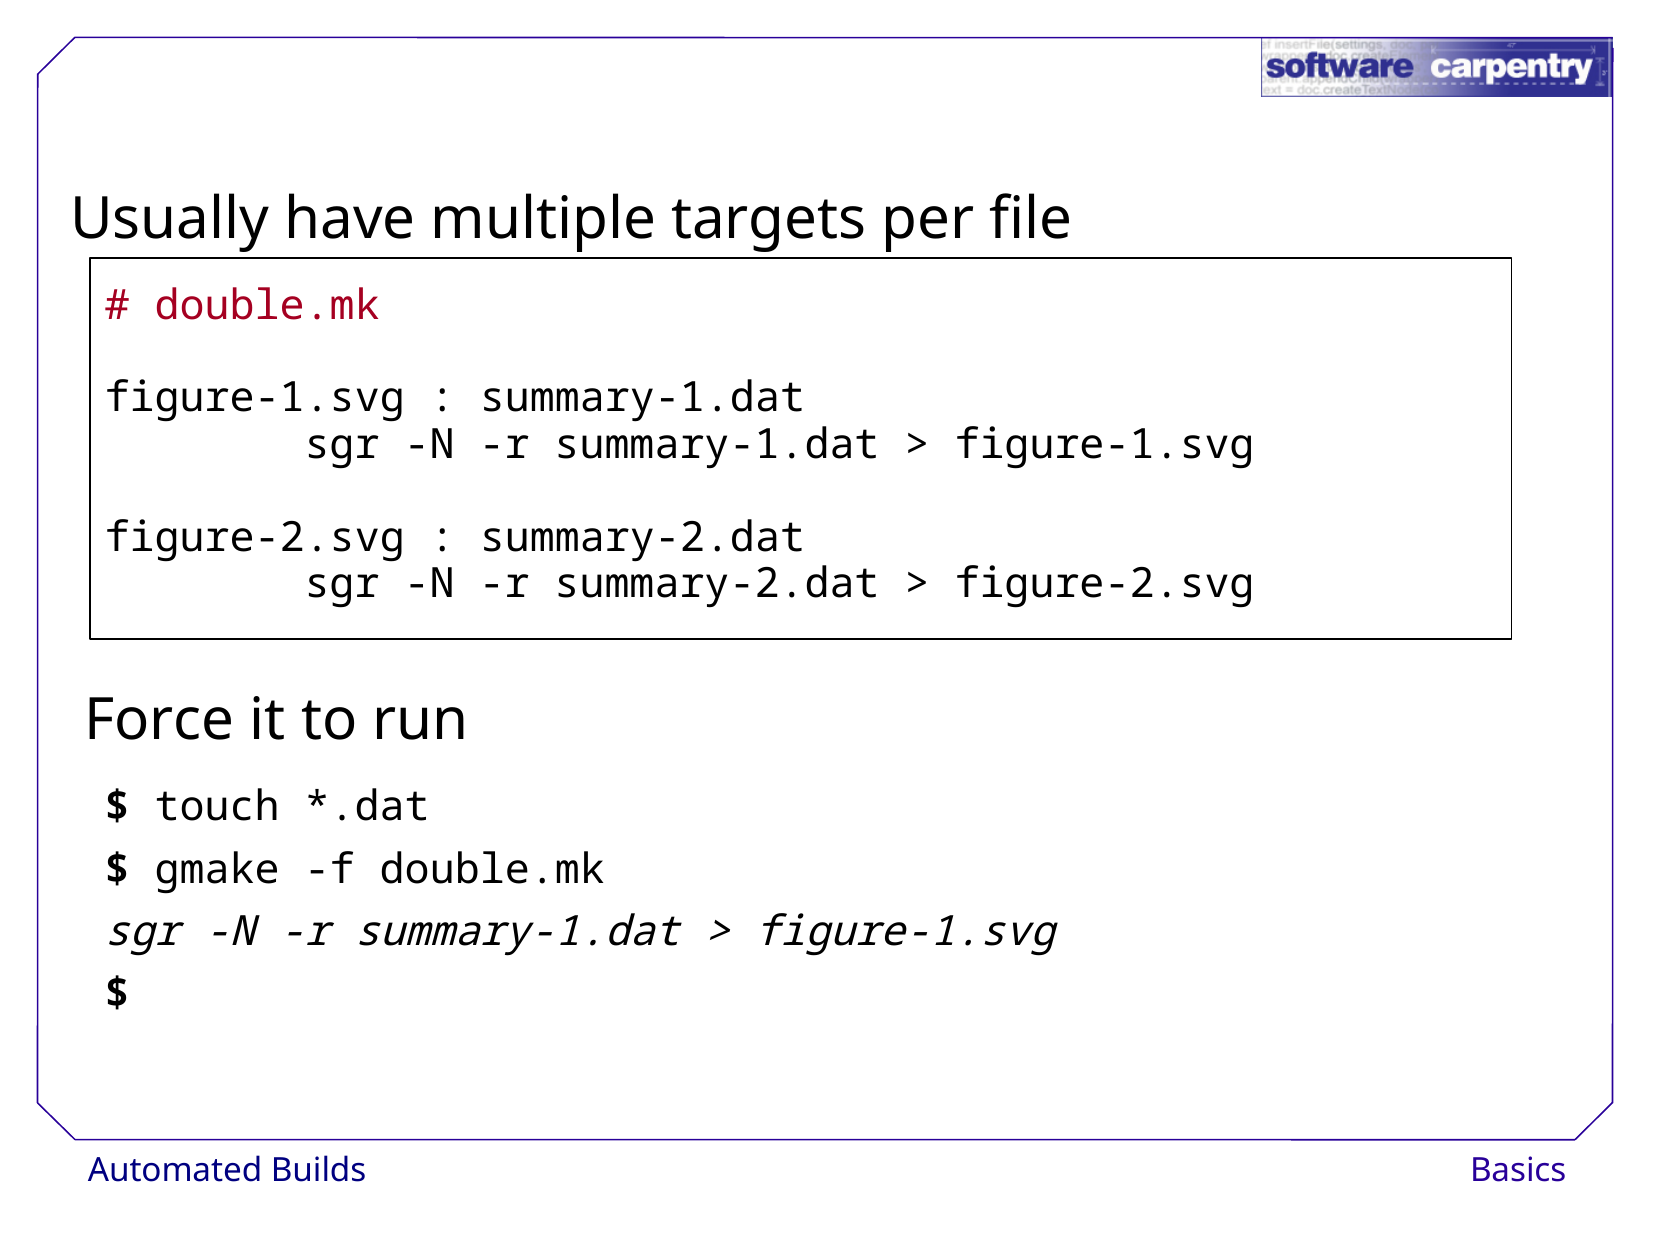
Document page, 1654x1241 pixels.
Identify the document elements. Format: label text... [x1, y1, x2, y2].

text_box Usually have multiple targets per file [55, 138, 1238, 259]
text_box # double.mk figure-1.svg : summary-1.dat sgr -N -r summary-1.dat > figure-1.svg figure-2.svg : summary-2.dat sgr -N -r summary-2.dat > figure-2.svg [89, 258, 1512, 640]
text_box $ touch *.dat $ gmake -f double.mk sgr -N -r summary-1.dat > figure-1.svg $ [89, 759, 1512, 1027]
text_box Force it to run [69, 638, 634, 760]
picture [1261, 39, 1613, 97]
